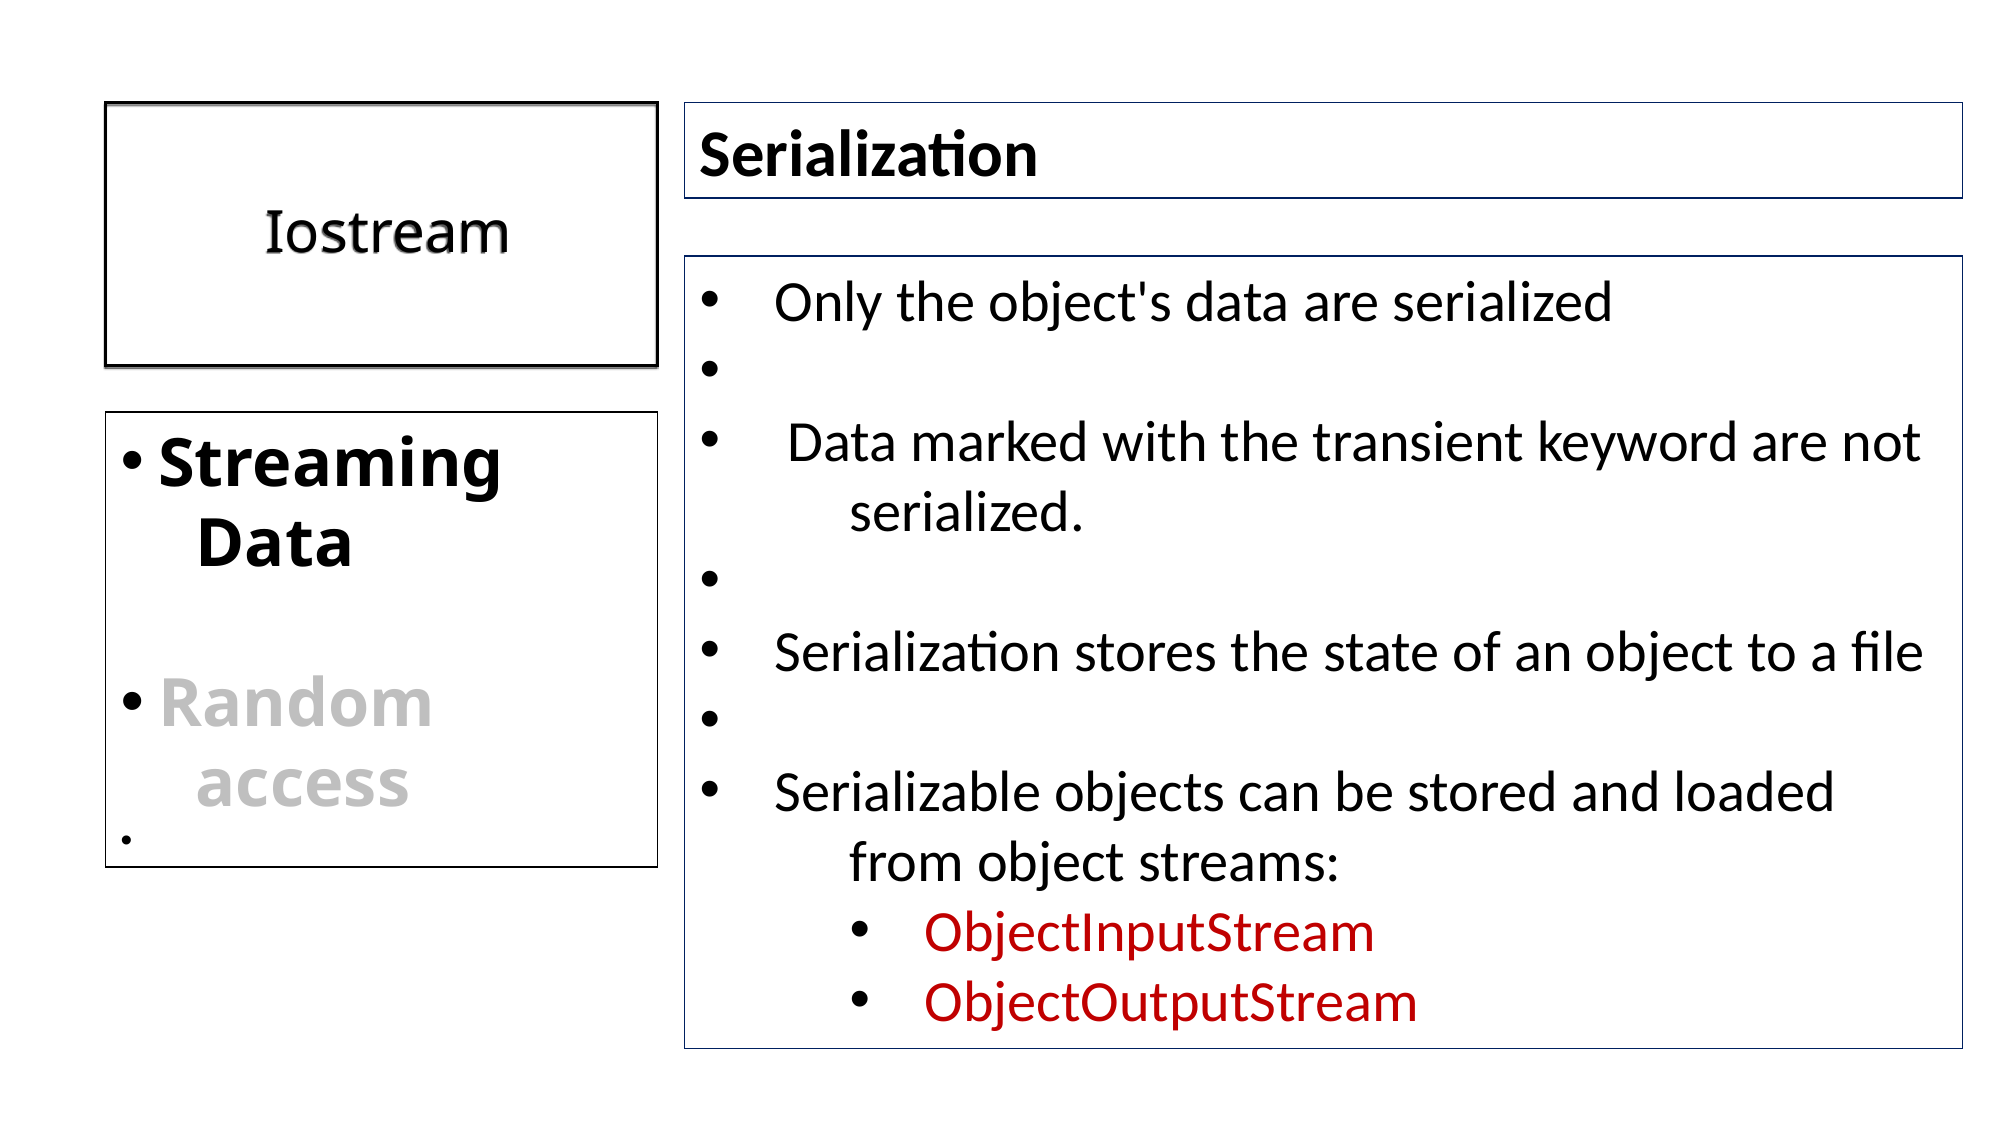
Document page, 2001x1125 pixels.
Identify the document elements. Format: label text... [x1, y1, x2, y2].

title Iostream [105, 102, 658, 366]
list Streaming Data Random access [105, 490, 658, 789]
text_box Only the object's data are serialized Data marked with the transient keyword are not serialized. Serialization stores the state of an object to a file Serializable objects can be stored and loaded from object streams: ObjectInputStream ObjectOutputStream [684, 255, 1963, 1049]
text_box Serialization [684, 102, 1963, 199]
